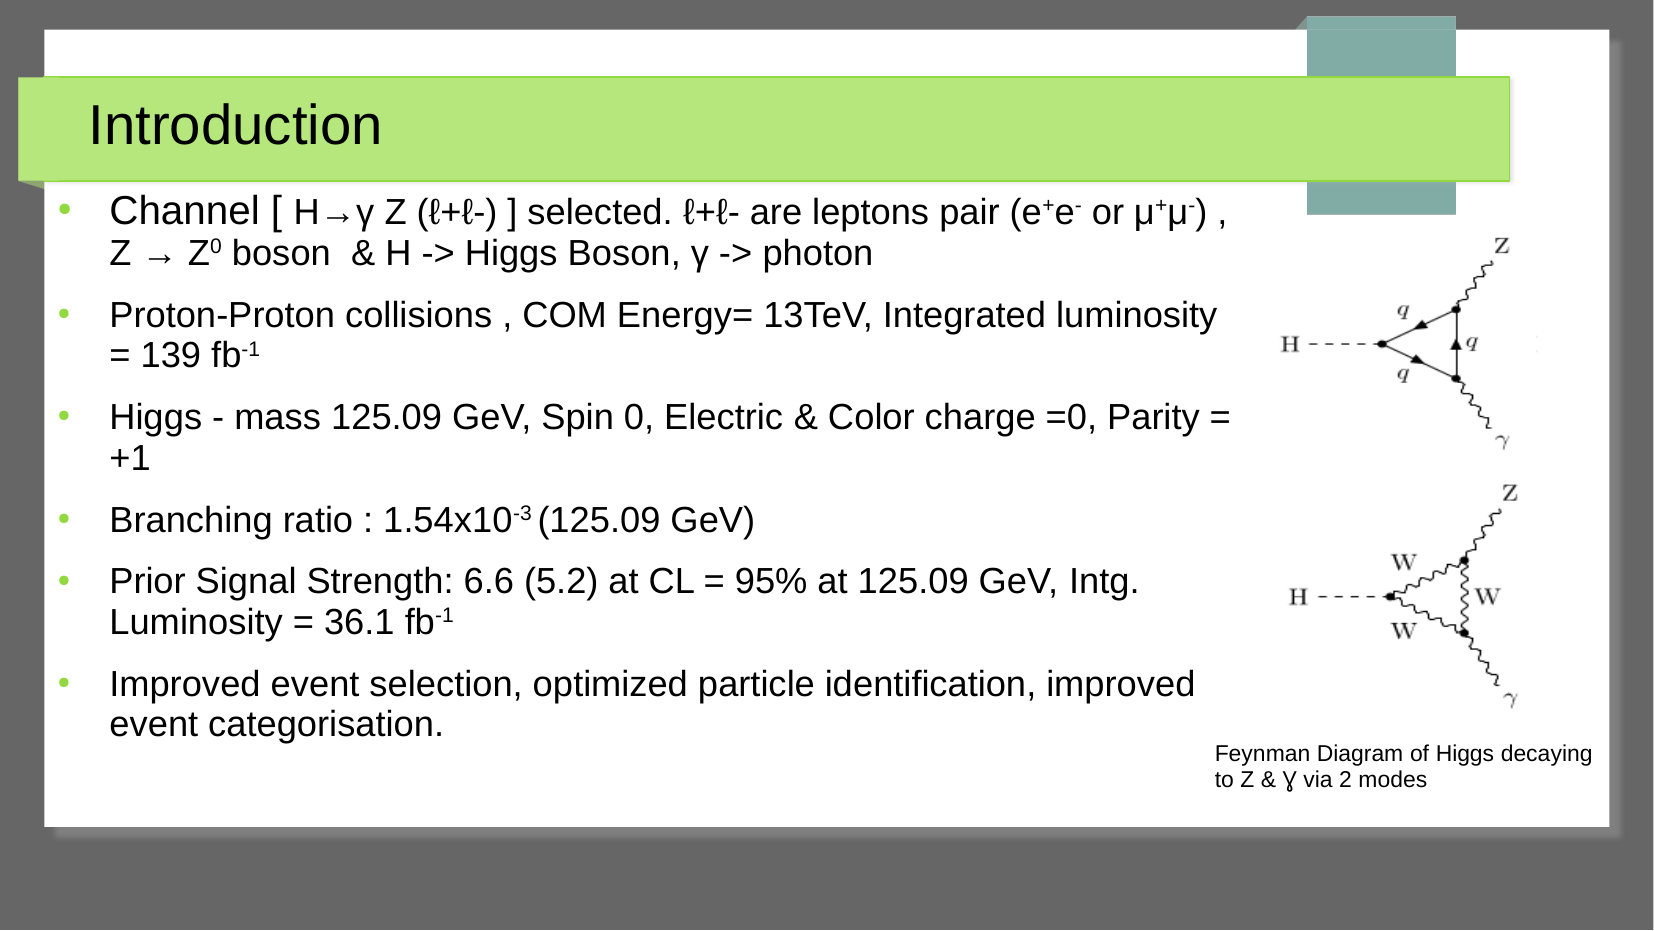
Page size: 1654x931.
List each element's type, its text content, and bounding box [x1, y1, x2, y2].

title Introduction [88, 73, 1506, 178]
picture [1271, 224, 1538, 458]
text_box Feynman Diagram of Higgs decaying to Z & Ɣ via 2 modes [1200, 733, 1613, 826]
picture [1271, 466, 1538, 713]
list Channel [ H→γ Z (ℓ+ℓ-) ] selected. ℓ+ℓ- are leptons pair (e+e- or μ+μ-) , Z → Z0 boson & H -> Higgs Boson, γ -> photon Proton-Proton collisions , COM Energy= 13TeV, Integrated luminosity = 139 fb-1 Higgs - mass 125.09 GeV, Spin 0, Electric & Color charge =0, Parity = +1 Branching ratio : 1.54x10-3 (125.09 GeV) Prior Signal Strength: 6.6 (5.2) at CL = 95% at 125.09 GeV, Intg. Luminosity = 36.1 fb-1 Improved event selection, optimized particle identification, improved event categorisation. [40, 187, 1238, 751]
